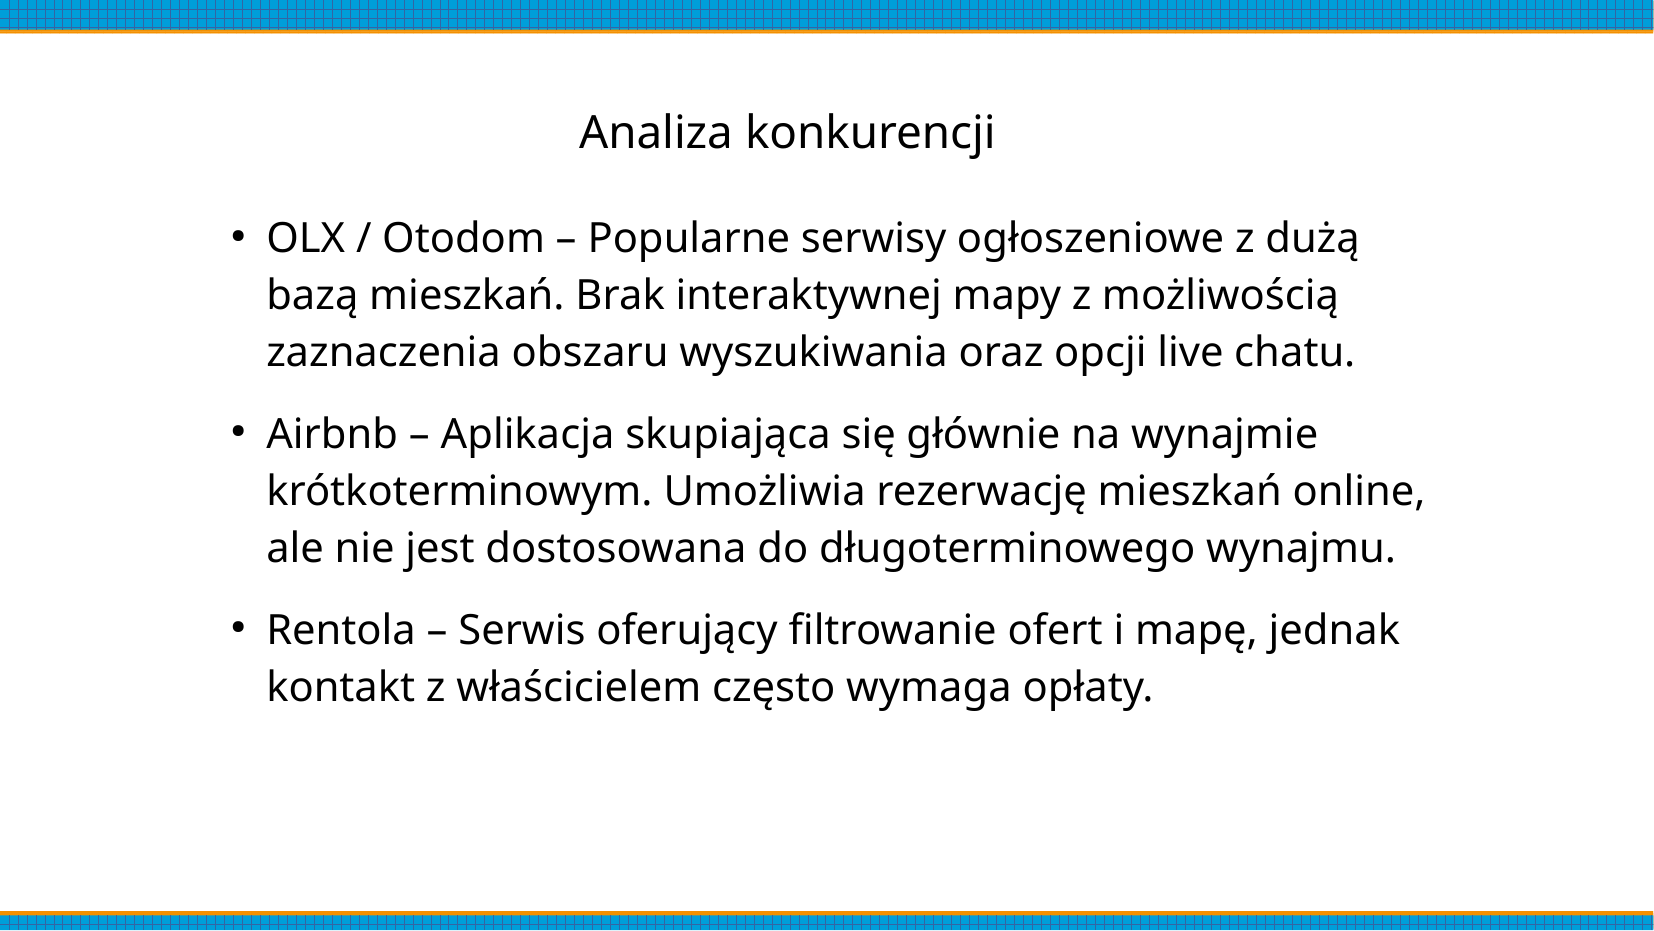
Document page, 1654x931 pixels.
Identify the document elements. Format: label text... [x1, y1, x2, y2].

text_box OLX / Otodom – Popularne serwisy ogłoszeniowe z dużą bazą mieszkań. Brak interaktywnej mapy z możliwością zaznaczenia obszaru wyszukiwania oraz opcji live chatu. Airbnb – Aplikacja skupiająca się głównie na wynajmie krótkoterminowym. Umożliwia rezerwację mieszkań online, ale nie jest dostosowana do długoterminowego wynajmu. Rentola – Serwis oferujący filtrowanie ofert i mapę, jednak kontakt z właścicielem często wymaga opłaty. [225, 202, 1463, 773]
text_box Analiza konkurencji [337, 37, 1238, 202]
